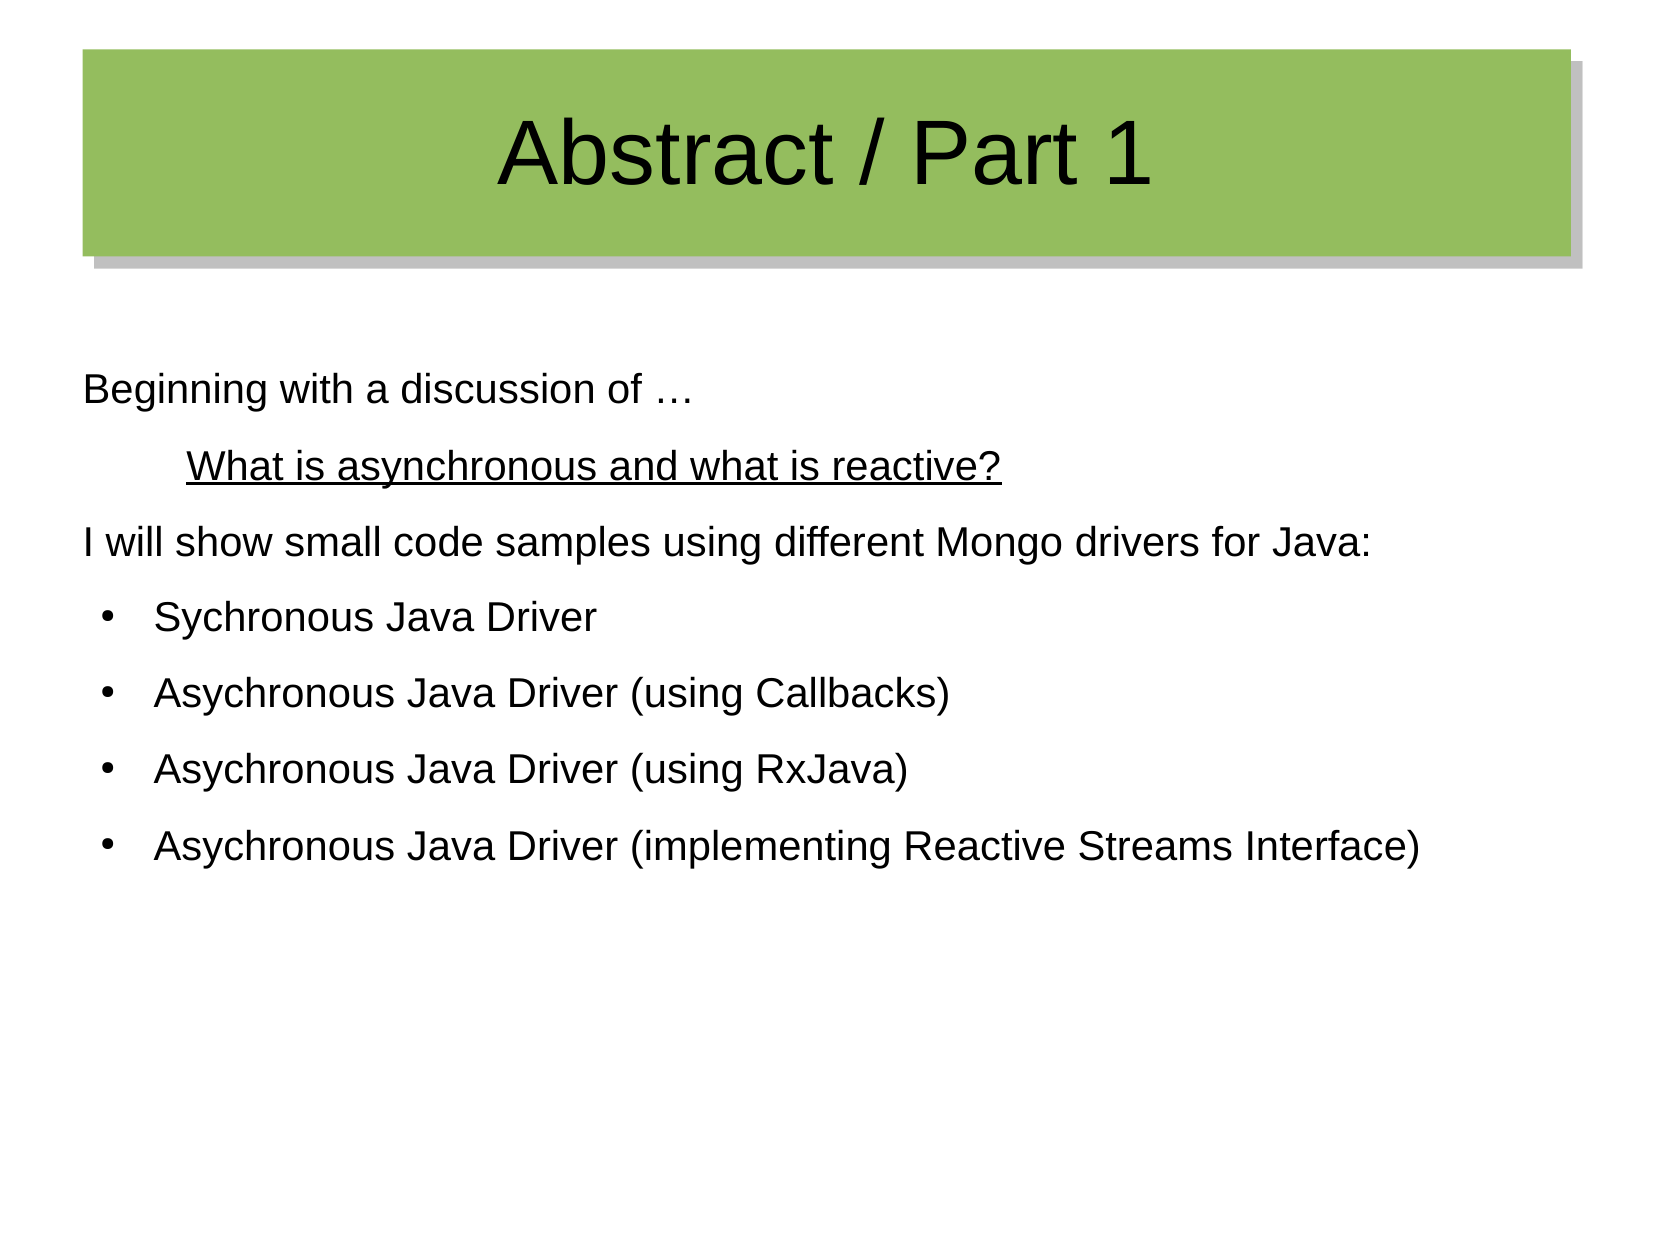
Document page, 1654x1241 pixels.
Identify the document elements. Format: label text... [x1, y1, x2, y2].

title Abstract / Part 1 [82, 49, 1571, 257]
list Beginning with a discussion of … What is asynchronous and what is reactive? I will show small code samples using different Mongo drivers for Java: Sychronous Java Driver Asychronous Java Driver (using Callbacks) Asychronous Java Driver (using RxJava) Asychronous Java Driver (implementing Reactive Streams Interface) [82, 290, 1571, 1010]
